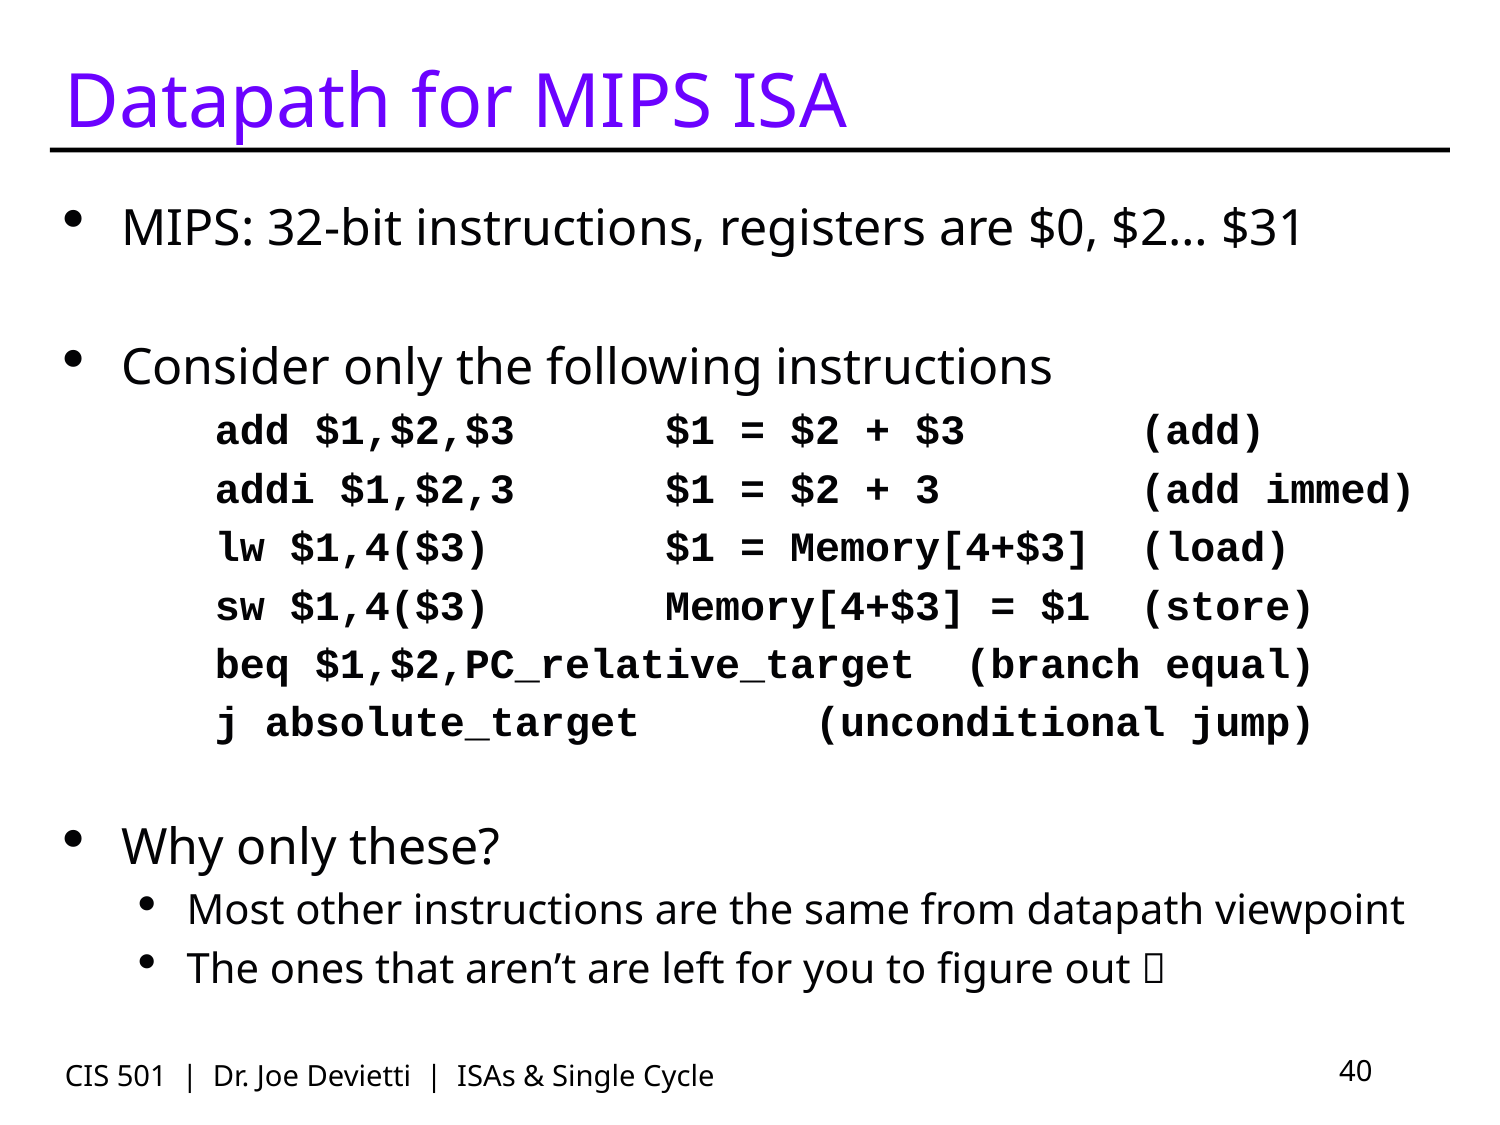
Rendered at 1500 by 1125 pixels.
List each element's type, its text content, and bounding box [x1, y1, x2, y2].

text_box <number> [1074, 1049, 1388, 1100]
text_box CIS 501 | Dr. Joe Devietti | ISAs & Single Cycle [49, 1049, 988, 1100]
text_box Datapath for MIPS ISA [49, 37, 1375, 150]
text_box MIPS: 32-bit instructions, registers are $0, $2… $31 Consider only the following instructions add $1,$2,$3 $1 = $2 + $3 (add) addi $1,$2,3 $1 = $2 + 3 (add immed) lw $1,4($3) $1 = Memory[4+$3] (load) sw $1,4($3) Memory[4+$3] = $1 (store) beq $1,$2,PC_relative_target (branch equal) j absolute_target (unconditional jump) Why only these? Most other instructions are the same from datapath viewpoint The ones that aren’t are left for you to figure out  [49, 187, 1450, 1025]
